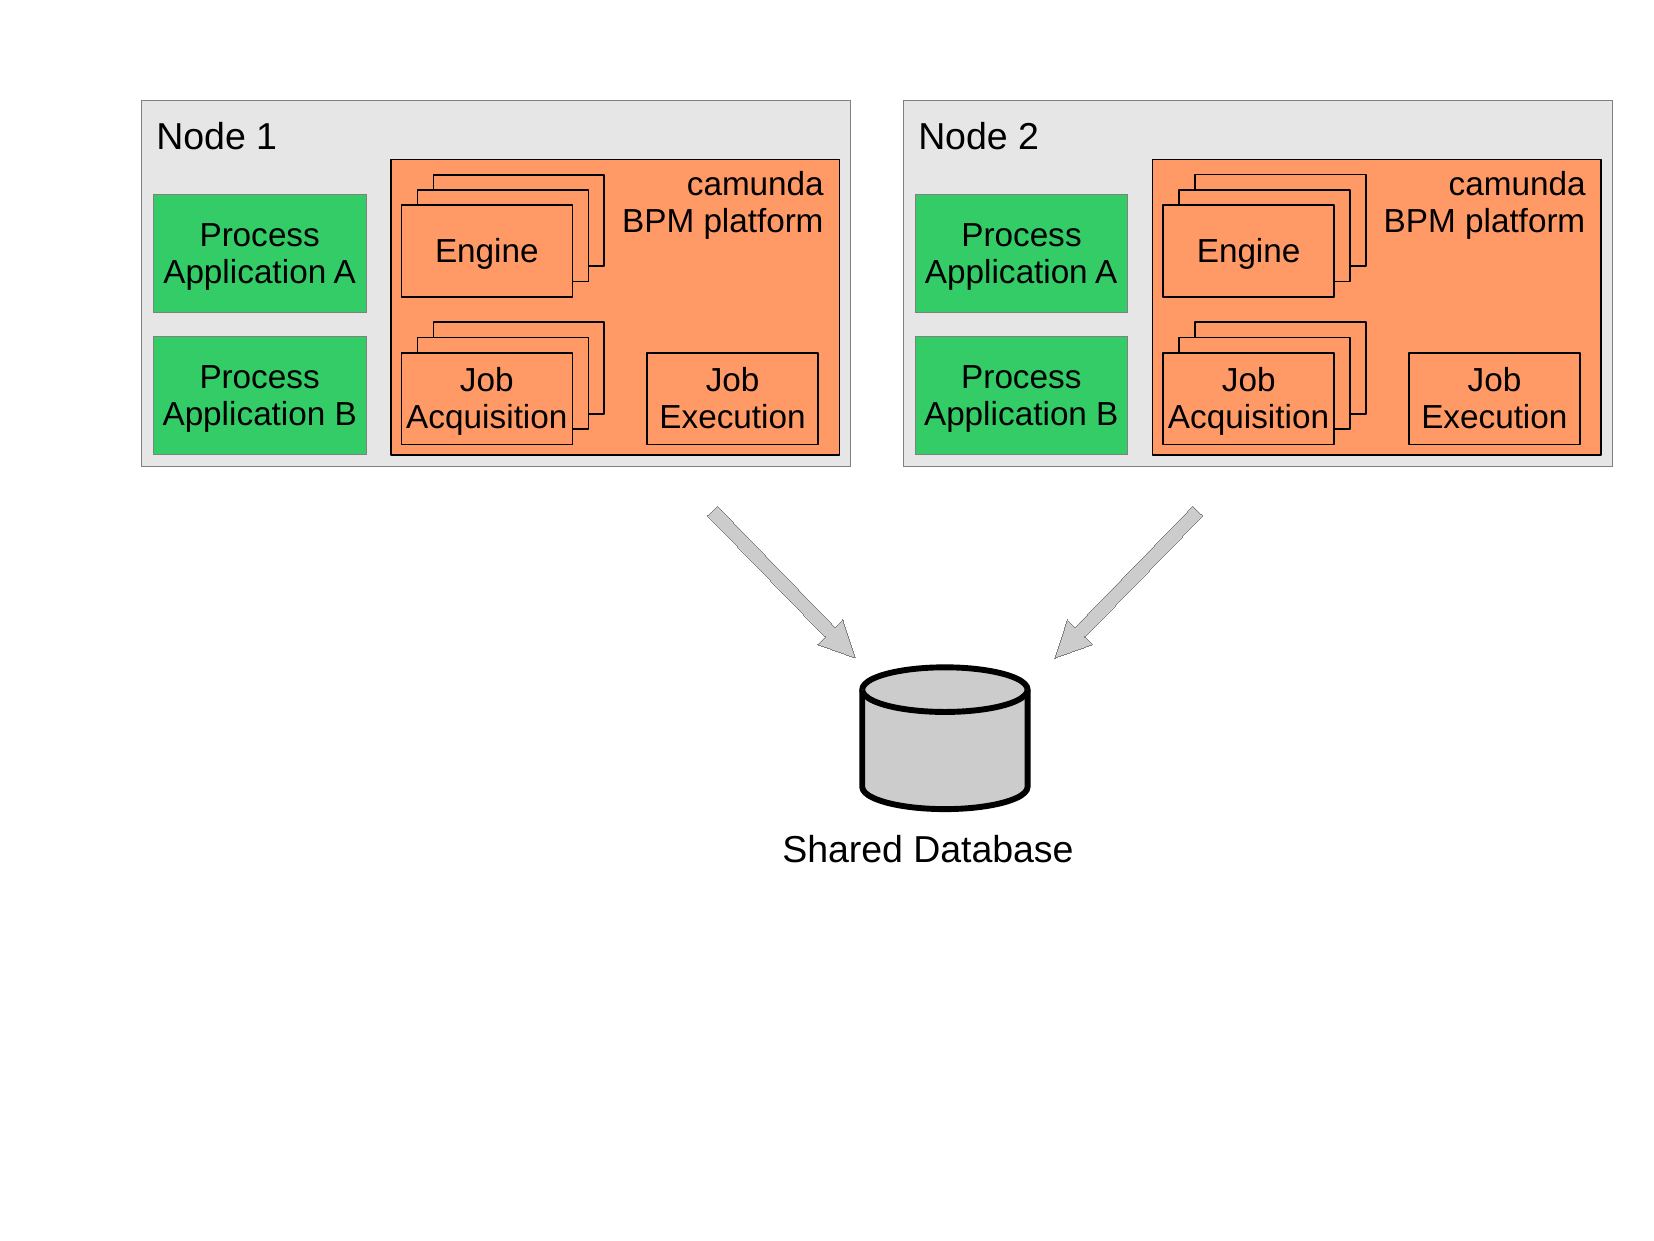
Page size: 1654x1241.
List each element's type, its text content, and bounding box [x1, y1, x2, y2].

text_box [862, 667, 1028, 810]
text_box Node 2 [903, 100, 1613, 467]
text_box Engine [401, 205, 573, 297]
text_box Engine [1179, 189, 1351, 282]
text_box Job Execution [647, 352, 819, 445]
text_box Job Execution [1408, 352, 1580, 445]
text_box camunda BPM platform [390, 159, 840, 455]
text_box Engine [433, 174, 605, 267]
text_box Process Application B [153, 336, 367, 455]
text_box [707, 506, 856, 658]
text_box Engine [417, 189, 589, 282]
text_box [1054, 506, 1203, 659]
text_box Shared Database [767, 820, 1134, 878]
text_box Engine [1163, 205, 1335, 297]
text_box camunda BPM platform [1152, 159, 1602, 455]
text_box Process Application B [915, 336, 1128, 455]
text_box Node 1 [141, 100, 851, 467]
text_box Job Acquisition [1163, 352, 1335, 445]
text_box Job Acquisition [401, 352, 573, 445]
text_box Engine [1195, 174, 1367, 267]
text_box [417, 322, 605, 430]
text_box Process Application A [153, 194, 367, 313]
text_box [1179, 322, 1367, 430]
text_box Process Application A [915, 194, 1128, 313]
